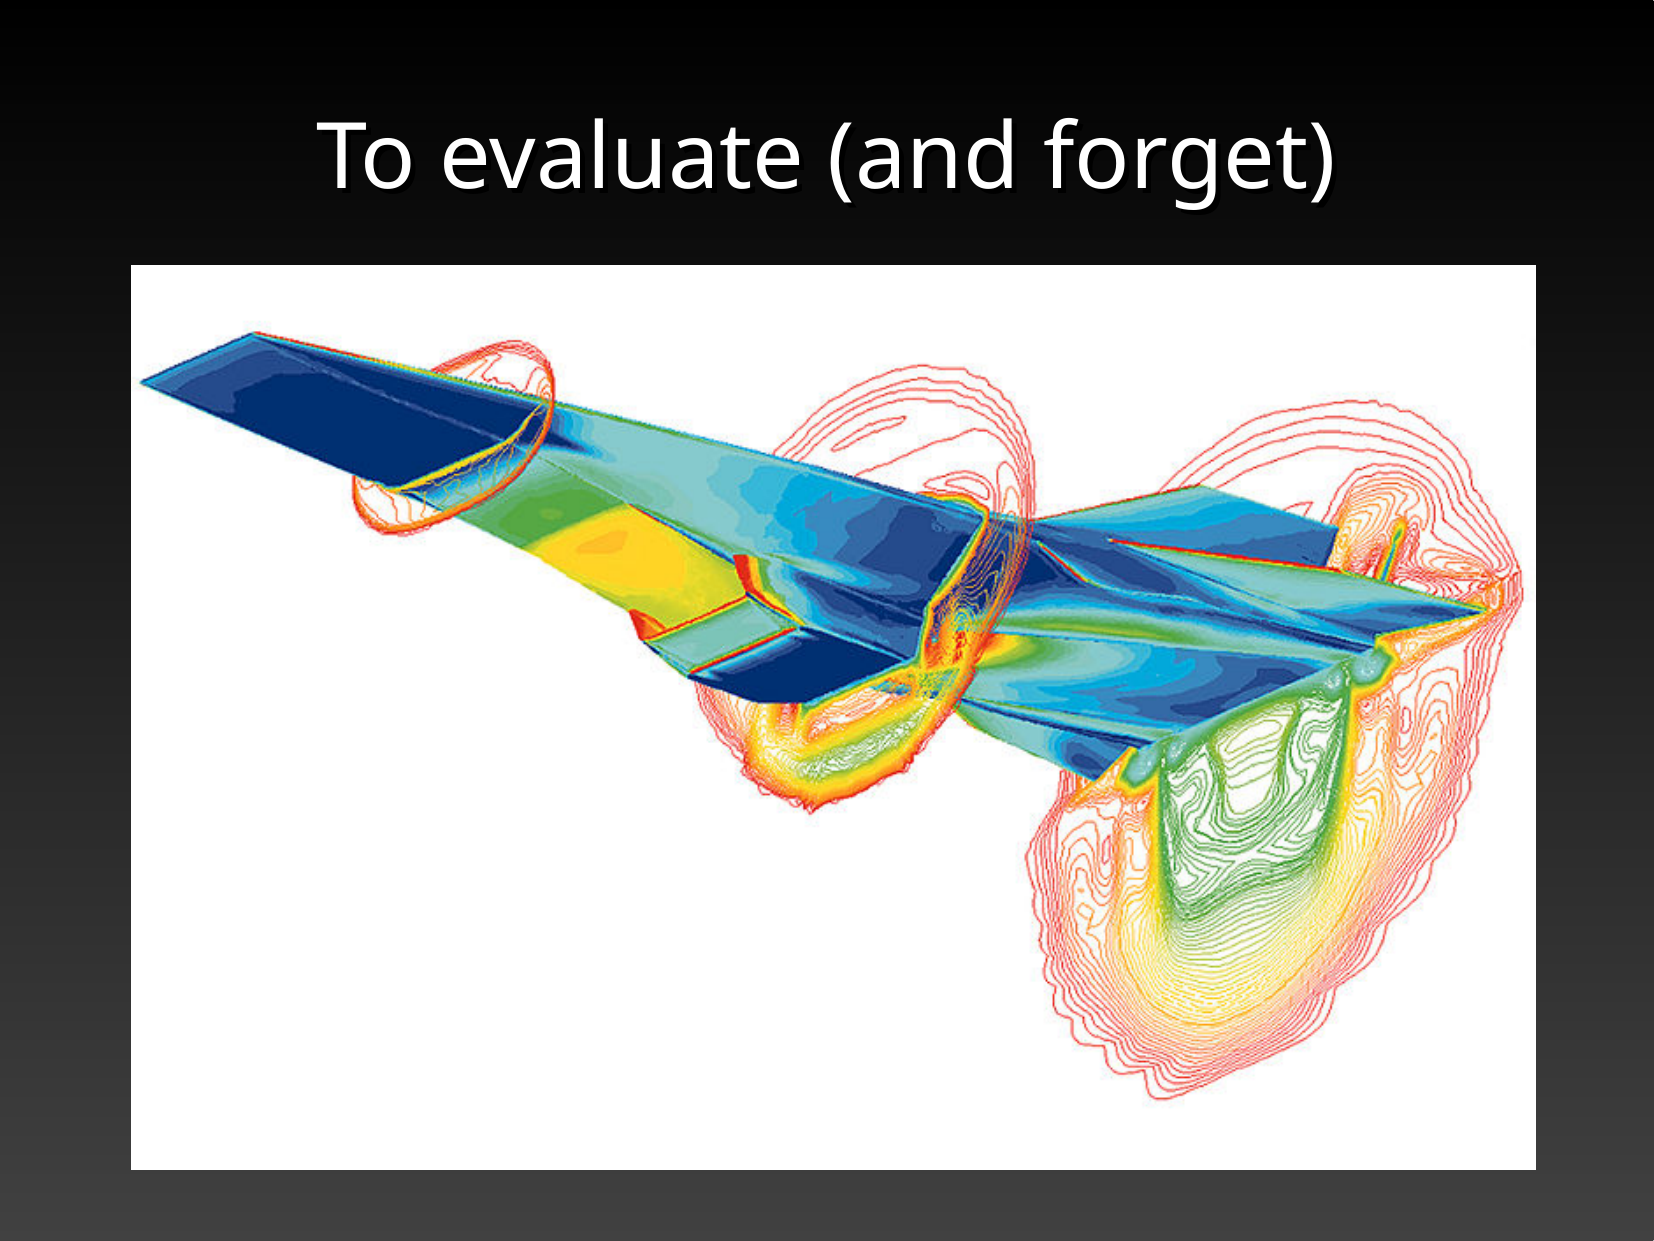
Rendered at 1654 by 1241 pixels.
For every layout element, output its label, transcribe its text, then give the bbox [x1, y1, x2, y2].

title To evaluate (and forget) [82, 56, 1571, 250]
picture [131, 265, 1536, 1170]
